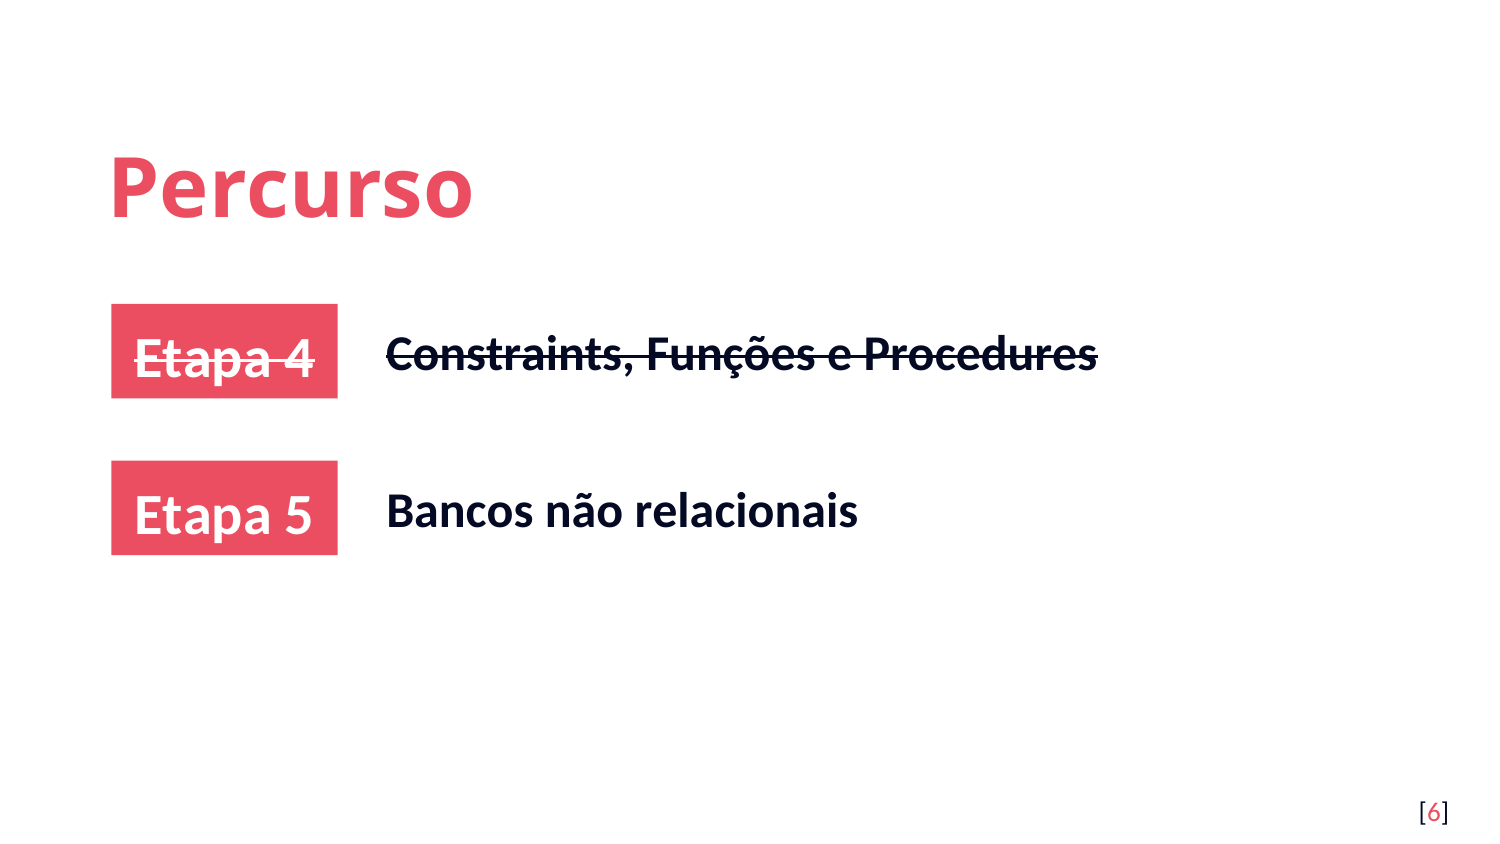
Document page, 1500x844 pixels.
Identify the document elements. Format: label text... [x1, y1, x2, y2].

text_box Etapa 4 [111, 303, 338, 399]
text_box Bancos não relacionais [371, 470, 1437, 546]
text_box Etapa 5 [111, 460, 338, 556]
slide_number [‹#›] [1403, 779, 1494, 844]
text_box Percurso [92, 104, 1309, 243]
text_box Constraints, Funções e Procedures [371, 313, 1466, 389]
